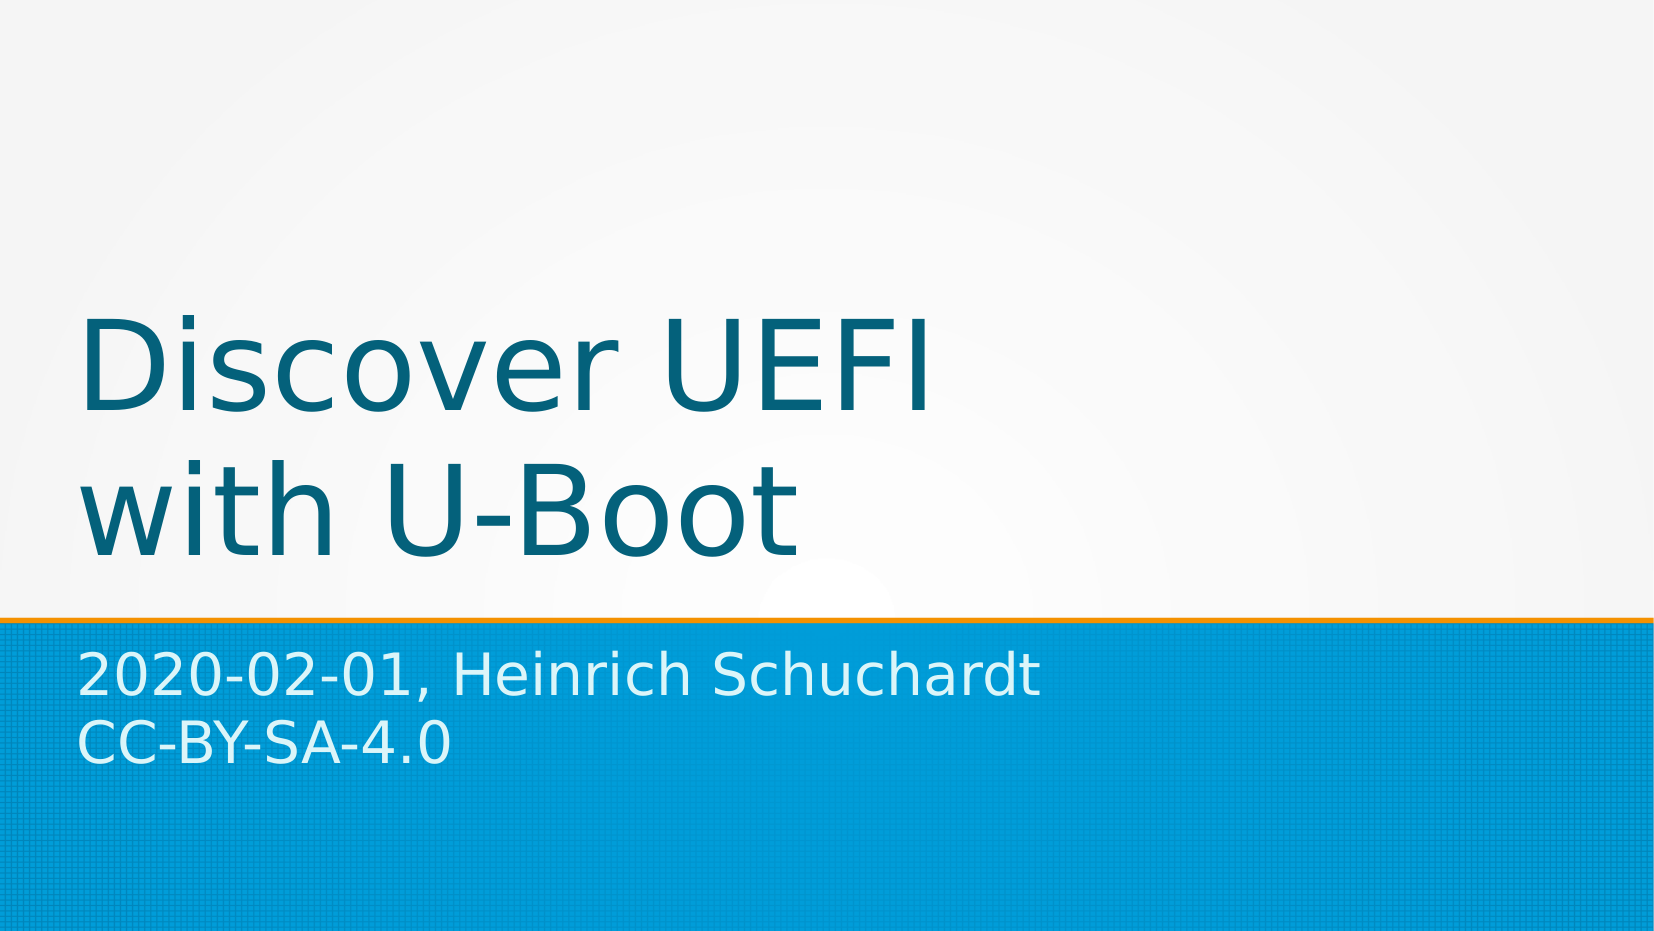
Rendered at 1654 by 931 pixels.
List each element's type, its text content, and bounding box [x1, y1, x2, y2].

picture [0, 0, 1654, 623]
title Discover UEFI with U-Boot [75, 37, 1564, 585]
subtitle 2020-02-01, Heinrich Schuchardt CC-BY-SA-4.0 [76, 641, 1564, 833]
